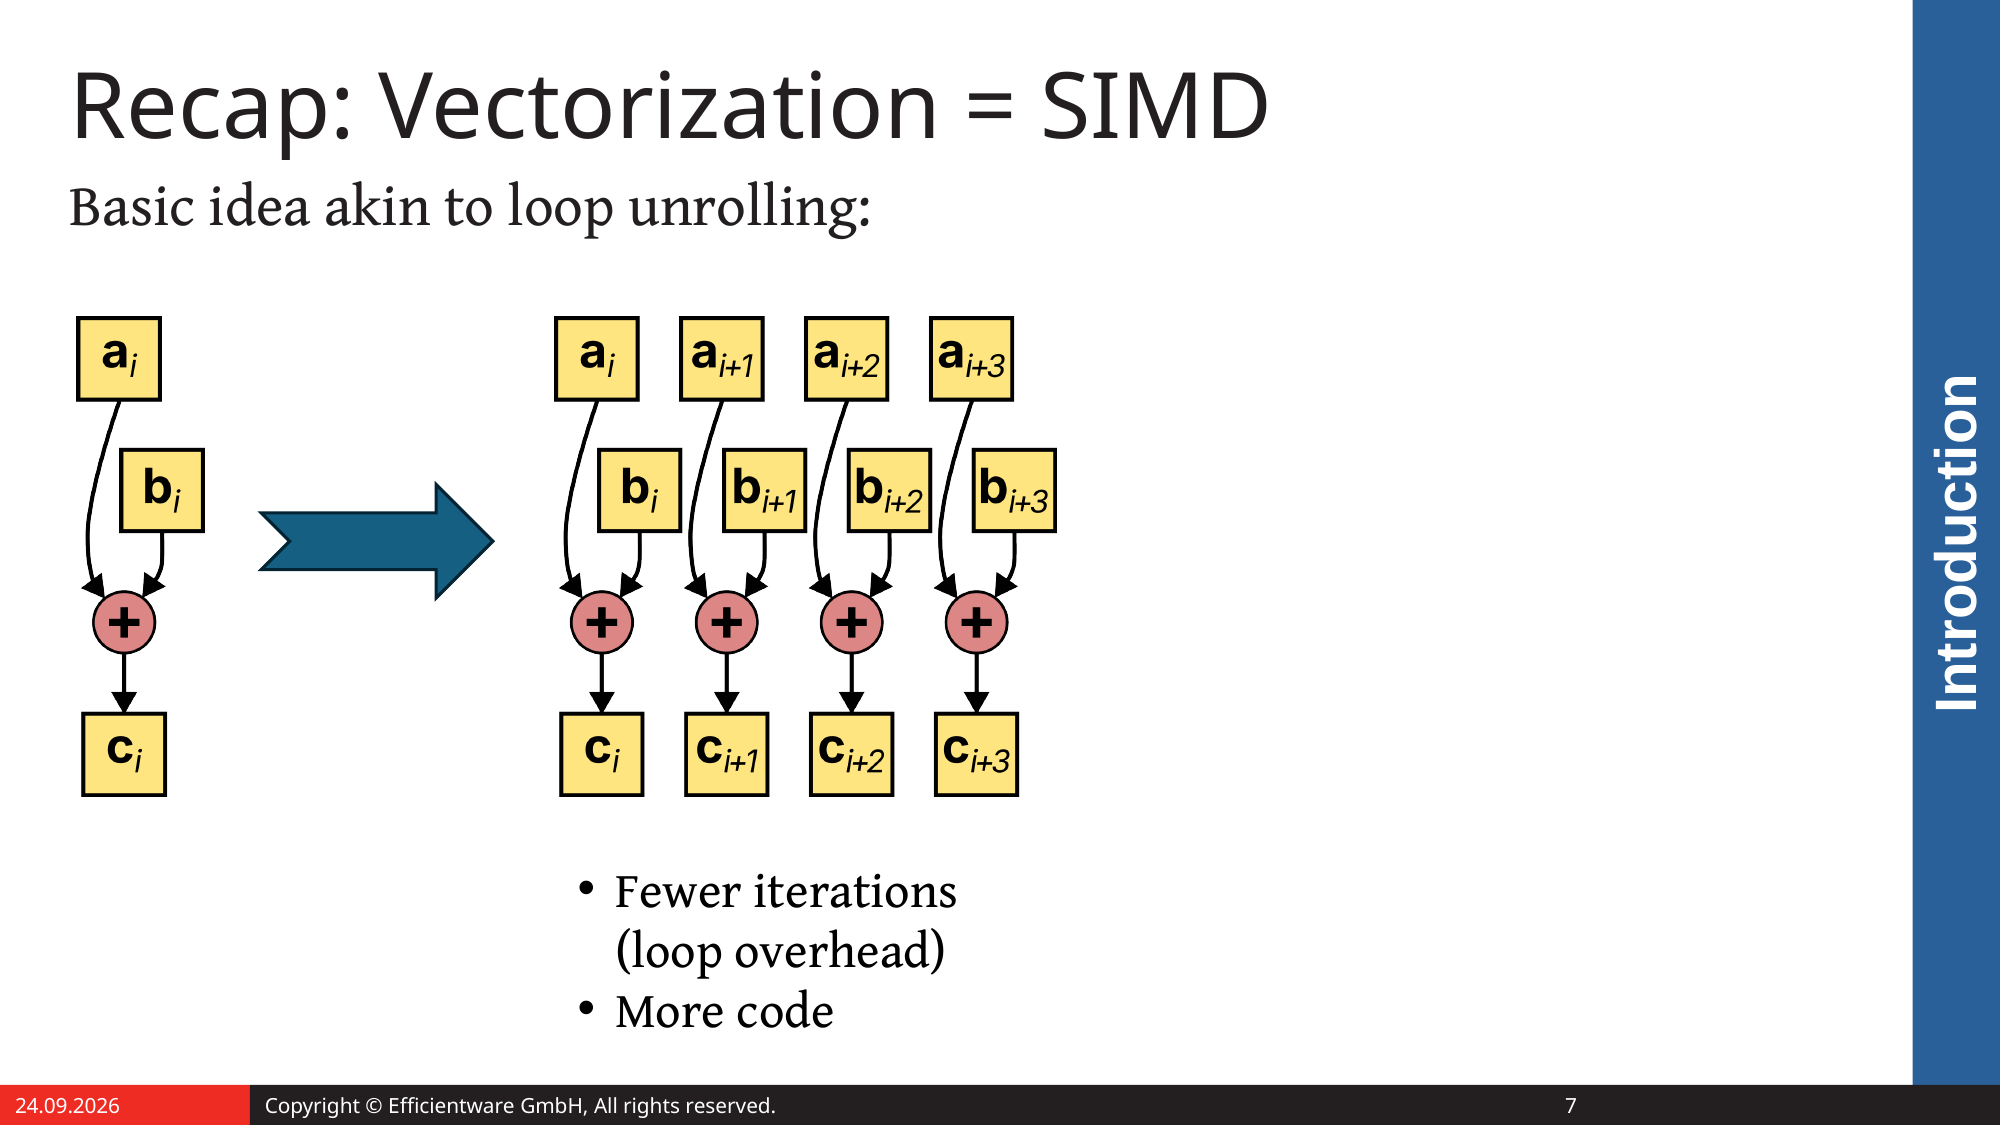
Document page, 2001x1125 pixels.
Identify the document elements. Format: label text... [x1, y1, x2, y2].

picture [554, 316, 1057, 797]
text_box Introduction [1912, 0, 2000, 1084]
footer Copyright © Efficientware GmbH, All rights reserved. [249, 1084, 1550, 1125]
slide_number <number> [1550, 1084, 2000, 1125]
title Recap: Vectorization = SIMD [55, 52, 1945, 156]
text_box [261, 484, 493, 598]
slide_number 02.11.2025 [0, 1084, 249, 1125]
picture [76, 316, 205, 797]
list Fewer iterations (loop overhead) More code [562, 849, 1113, 1074]
list Basic idea akin to loop unrolling: [55, 167, 1945, 249]
